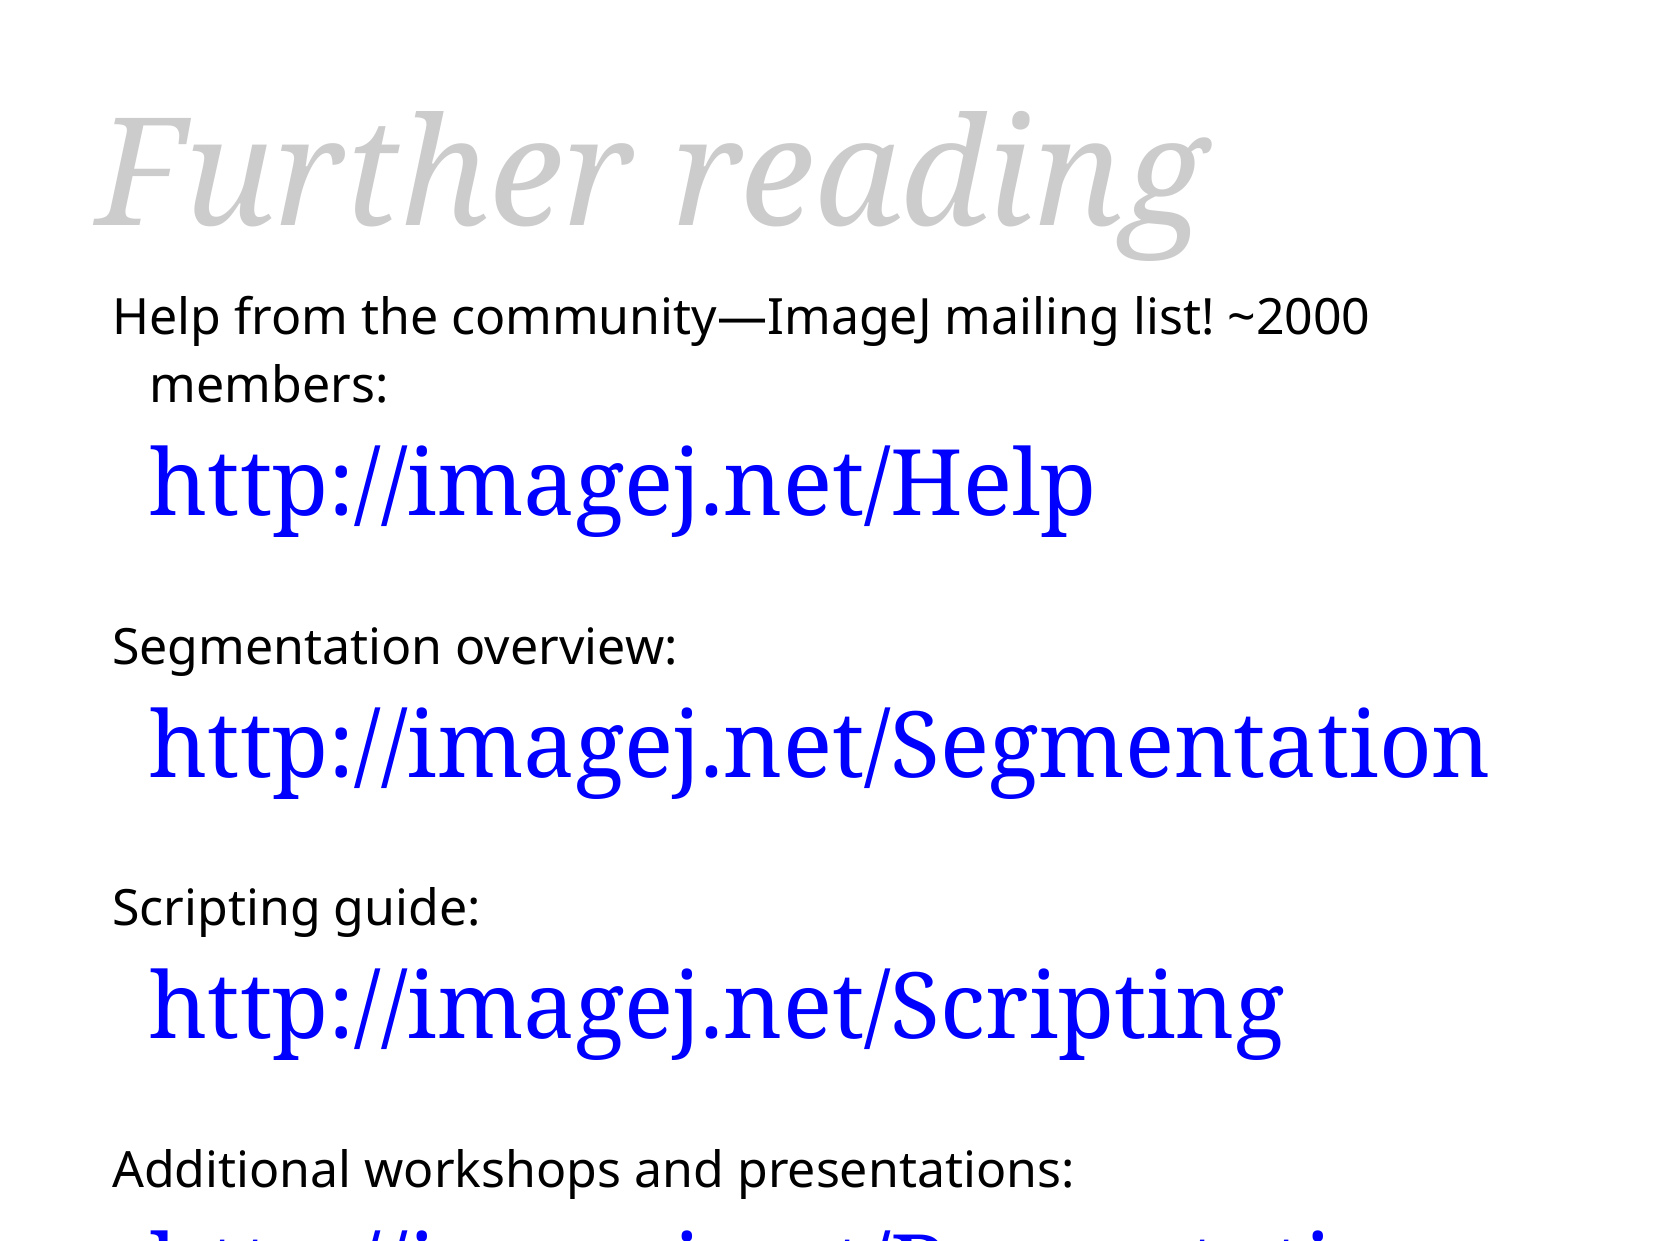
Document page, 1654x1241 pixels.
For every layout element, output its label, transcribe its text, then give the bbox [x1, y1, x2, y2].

text_box Help from the community—ImageJ mailing list! ~2000 members: http://imagej.net/Help Segmentation overview: http://imagej.net/Segmentation Scripting guide: http://imagej.net/Scripting Additional workshops and presentations: http://imagej.net/Presentations [60, 273, 1636, 1082]
text_box Further reading [81, 57, 1654, 239]
